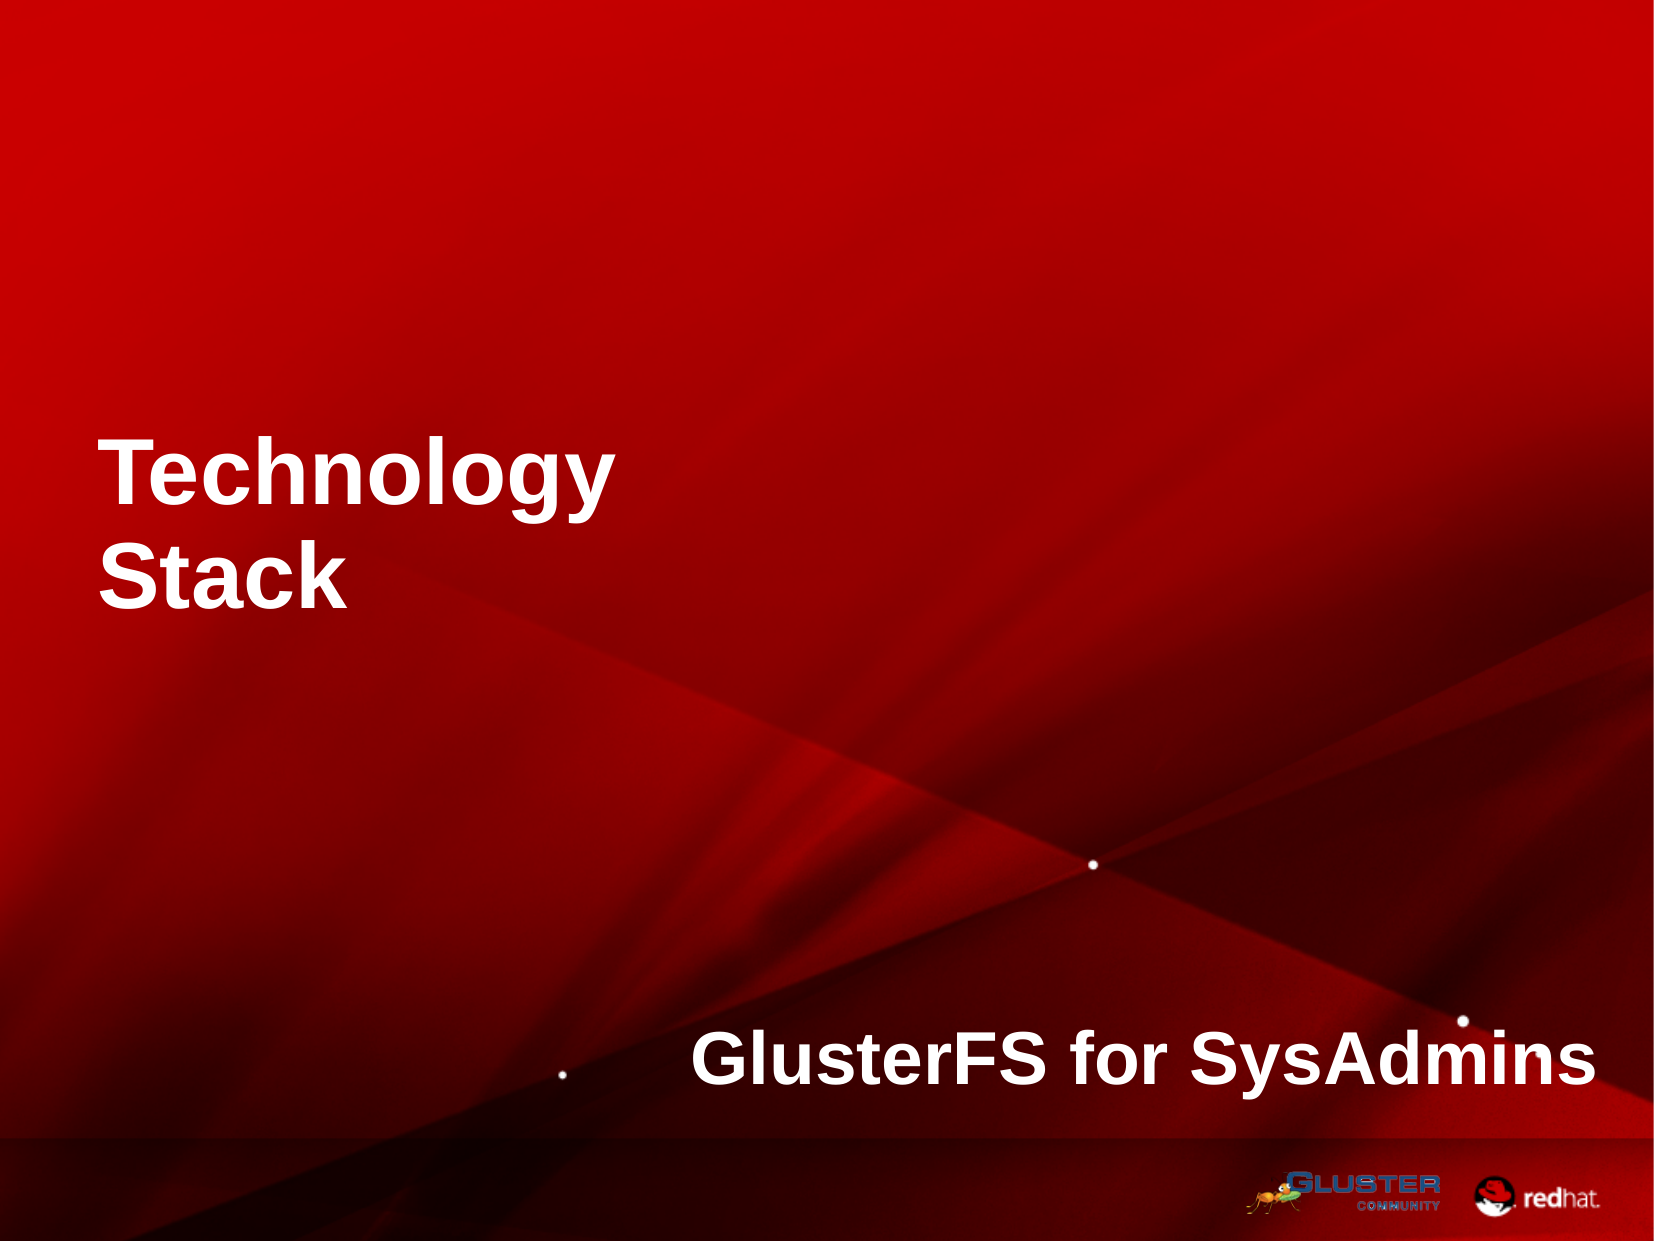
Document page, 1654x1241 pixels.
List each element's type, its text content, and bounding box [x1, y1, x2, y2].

text_box GlusterFS for SysAdmins [675, 963, 1614, 1111]
title Technology Stack [97, 419, 1586, 630]
picture [0, 0, 1654, 1241]
